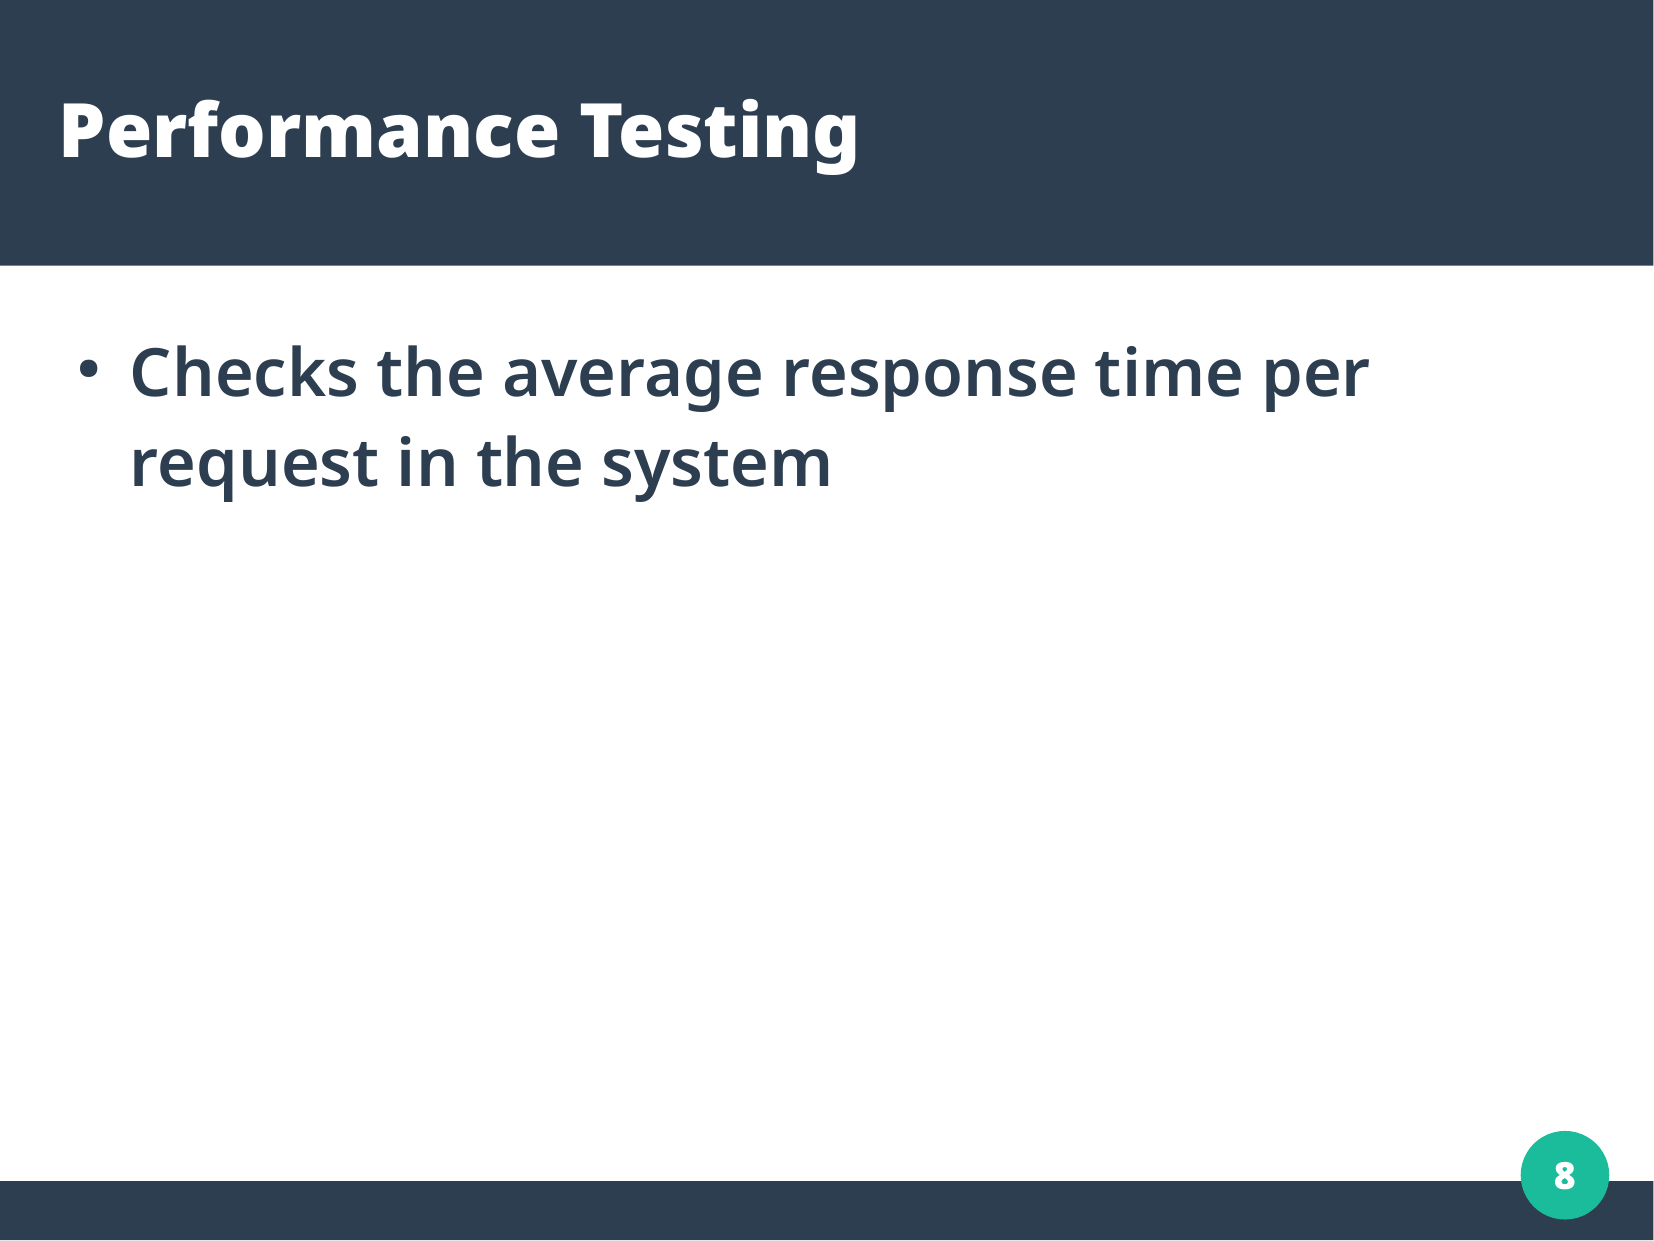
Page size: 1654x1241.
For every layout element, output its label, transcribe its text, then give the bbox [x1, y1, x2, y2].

title Performance Testing [59, 49, 1595, 207]
list Checks the average response time per request in the system [59, 324, 1595, 1152]
